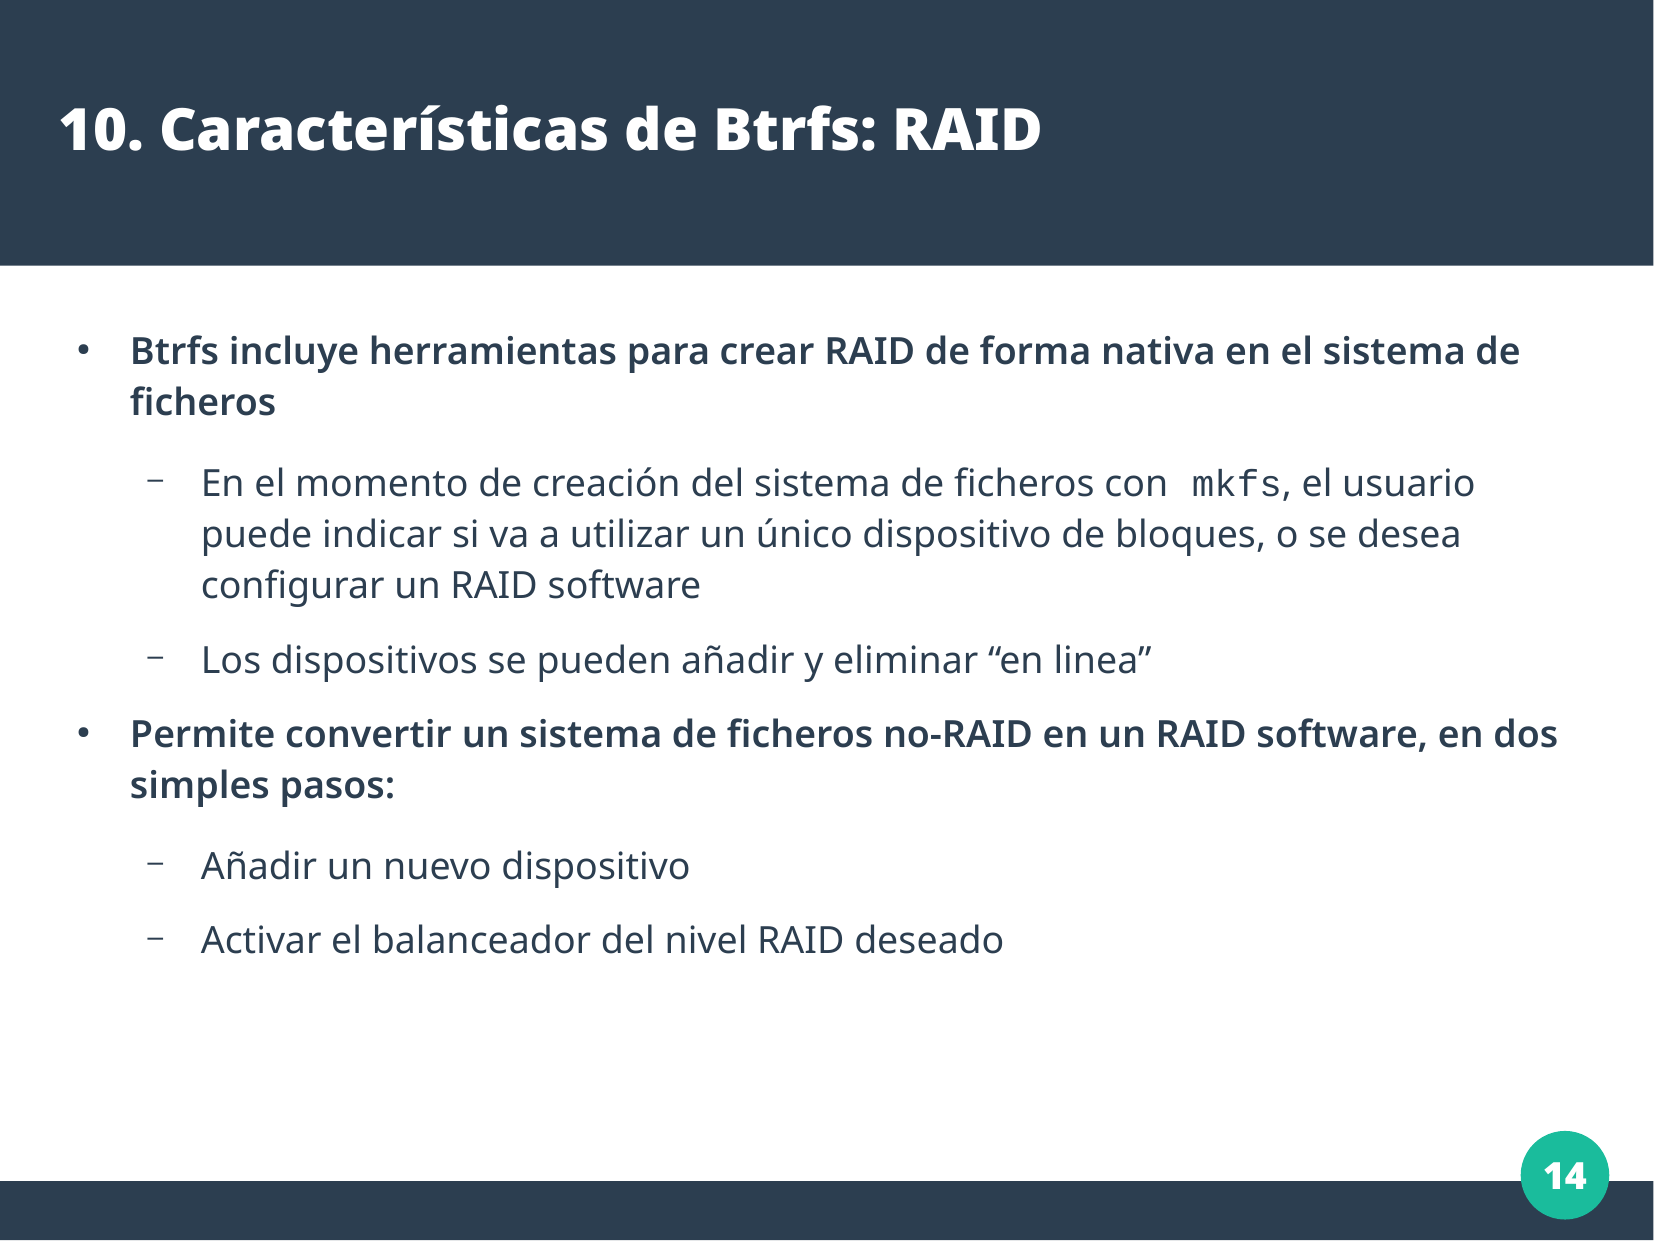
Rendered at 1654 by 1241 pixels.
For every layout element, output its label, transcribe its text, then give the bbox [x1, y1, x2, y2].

list Btrfs incluye herramientas para crear RAID de forma nativa en el sistema de ficheros En el momento de creación del sistema de ficheros con mkfs, el usuario puede indicar si va a utilizar un único dispositivo de bloques, o se desea configurar un RAID software Los dispositivos se pueden añadir y eliminar “en linea” Permite convertir un sistema de ficheros no-RAID en un RAID software, en dos simples pasos: Añadir un nuevo dispositivo Activar el balanceador del nivel RAID deseado [59, 324, 1595, 1152]
title 10. Características de Btrfs: RAID [59, 49, 1595, 207]
